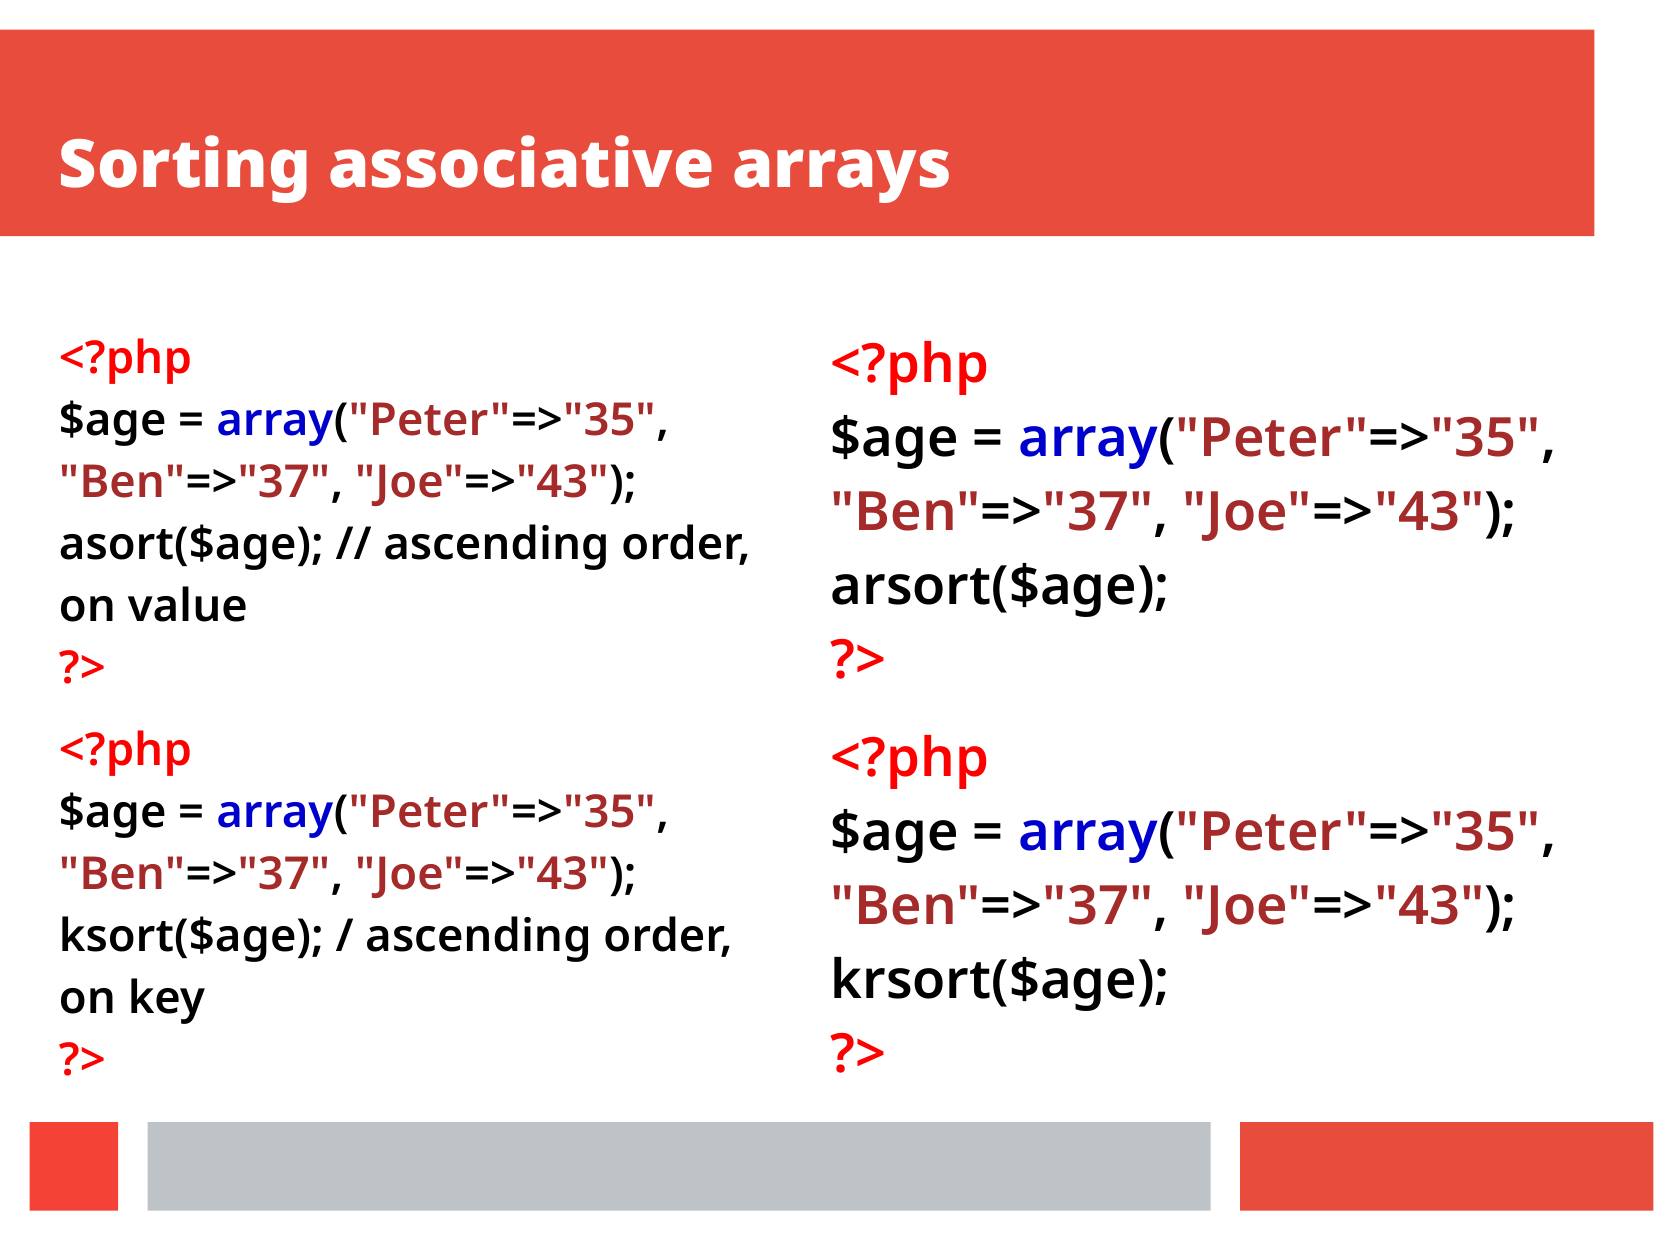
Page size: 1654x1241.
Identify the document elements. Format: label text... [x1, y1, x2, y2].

list <?php $age = array("Peter"=>"35", "Ben"=>"37", "Joe"=>"43"); asort($age); // ascending order, on value ?> <?php $age = array("Peter"=>"35", "Ben"=>"37", "Joe"=>"43"); ksort($age); / ascending order, on key ?> [59, 324, 794, 1093]
list <?php $age = array("Peter"=>"35", "Ben"=>"37", "Joe"=>"43"); arsort($age); ?> <?php $age = array("Peter"=>"35", "Ben"=>"37", "Joe"=>"43"); krsort($age); ?> [830, 324, 1566, 1093]
title Sorting associative arrays [59, 59, 1595, 207]
